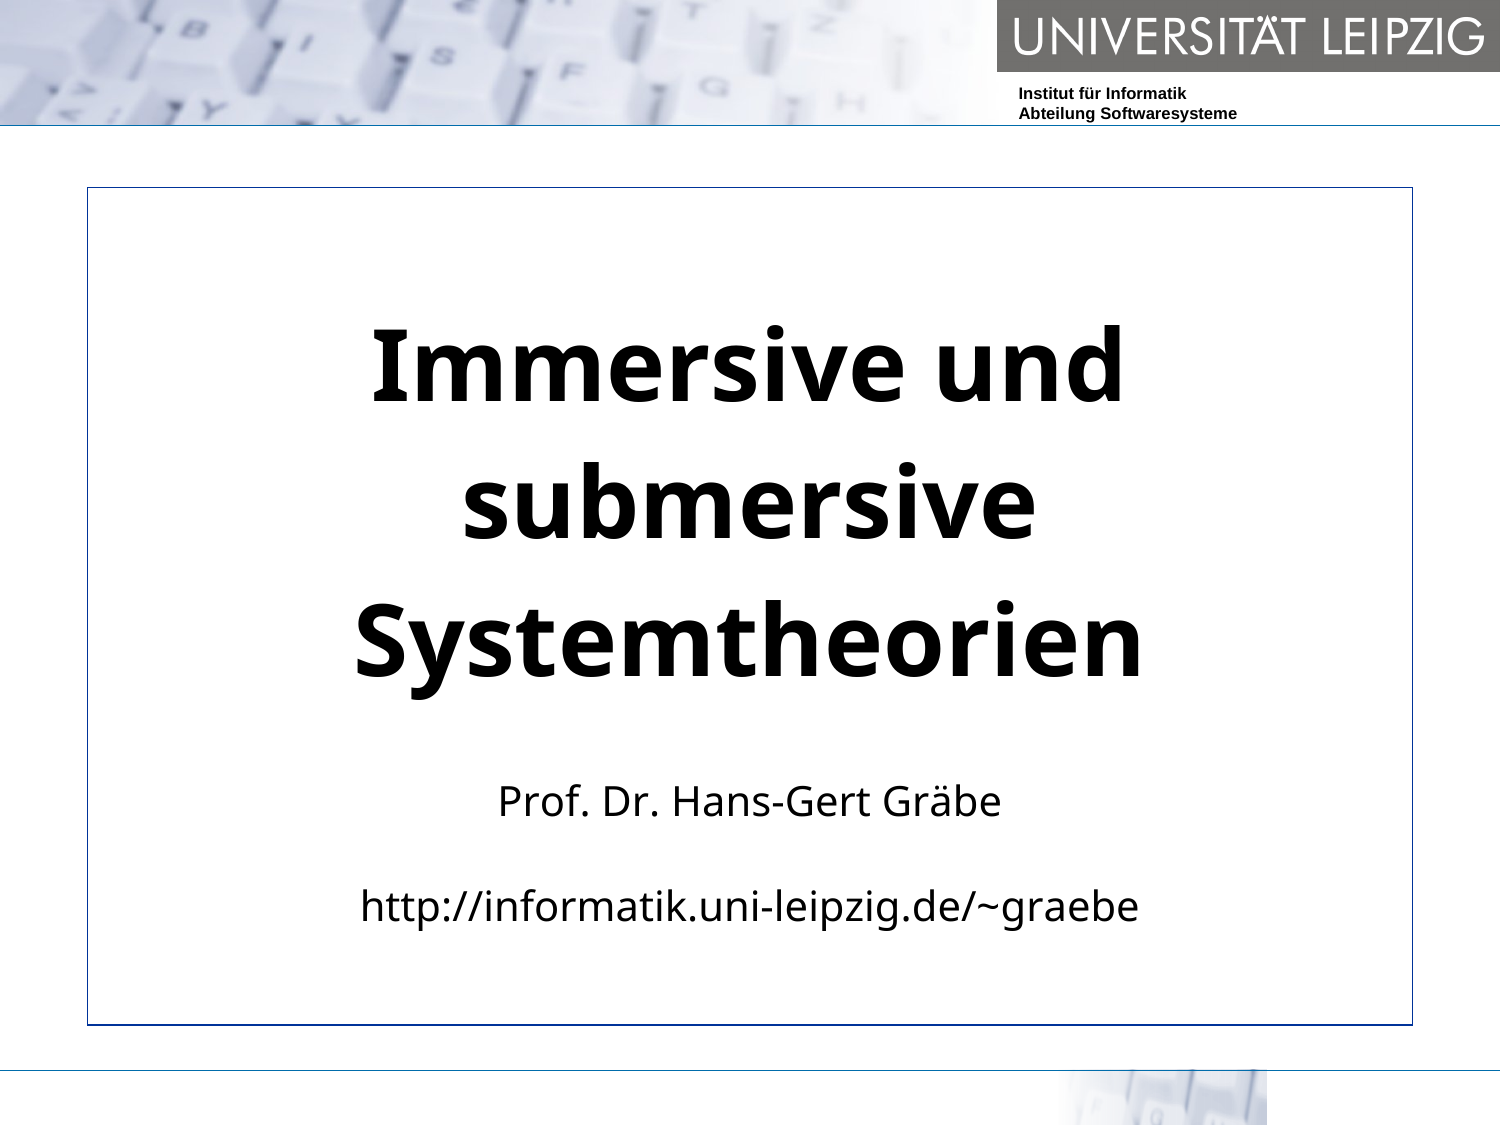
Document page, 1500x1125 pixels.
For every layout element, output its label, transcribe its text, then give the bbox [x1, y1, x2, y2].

picture [1057, 1071, 1267, 1125]
picture [0, 0, 1500, 125]
text_box Immersive und submersive Systemtheorien Prof. Dr. Hans-Gert Gräbe http://informatik.uni-leipzig.de/~graebe [87, 187, 1413, 1026]
